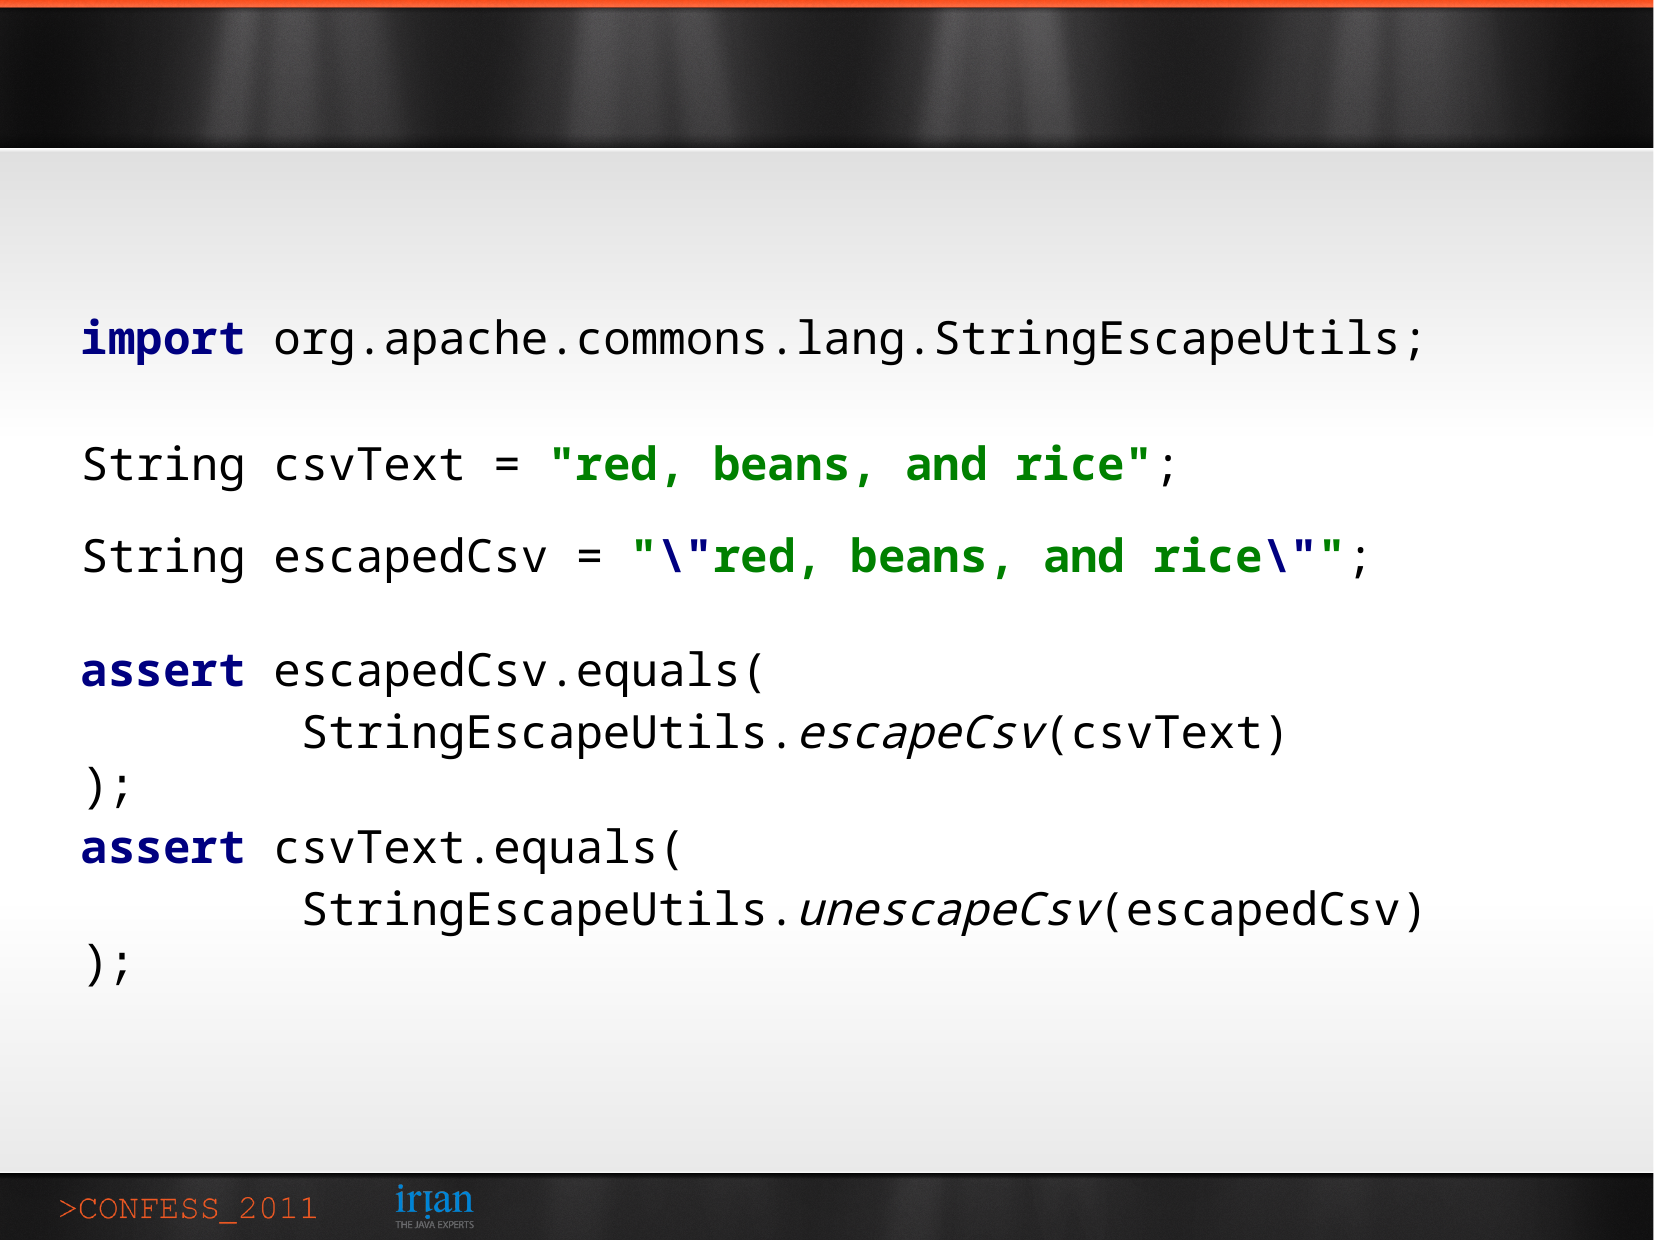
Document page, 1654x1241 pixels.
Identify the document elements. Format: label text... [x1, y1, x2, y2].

picture [0, 0, 1654, 1240]
subtitle import org.apache.commons.lang.StringEscapeUtils; String csvText = "red, beans, and rice"; String escapedCsv = "\"red, beans, and rice\""; assert escapedCsv.equals( StringEscapeUtils.escapeCsv(csvText) ); assert csvText.equals( StringEscapeUtils.unescapeCsv(escapedCsv) ); [80, 305, 1654, 1125]
